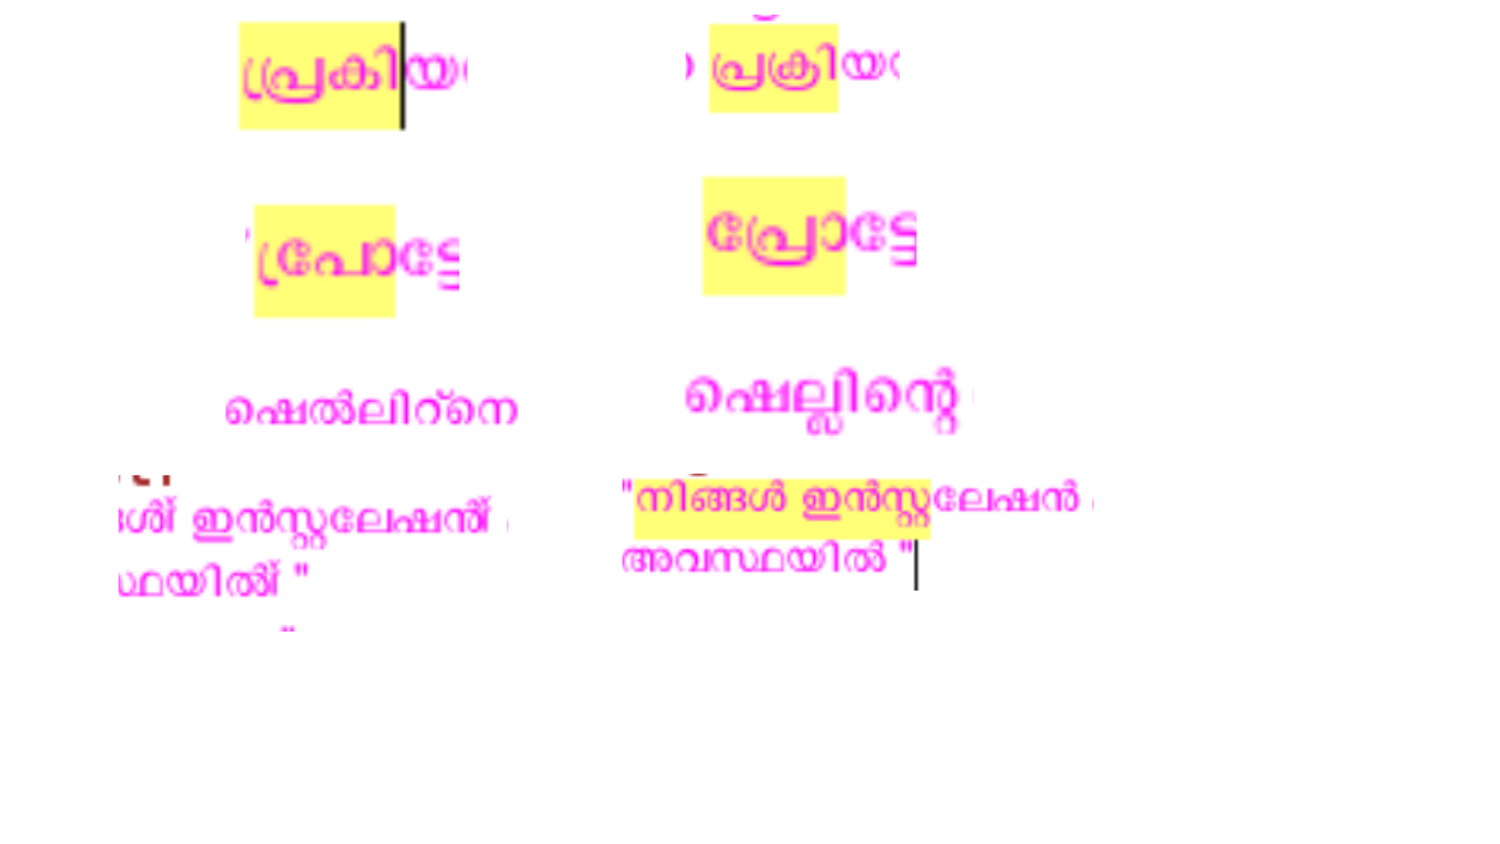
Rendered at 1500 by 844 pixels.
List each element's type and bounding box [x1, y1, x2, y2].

picture [61, 0, 1187, 719]
